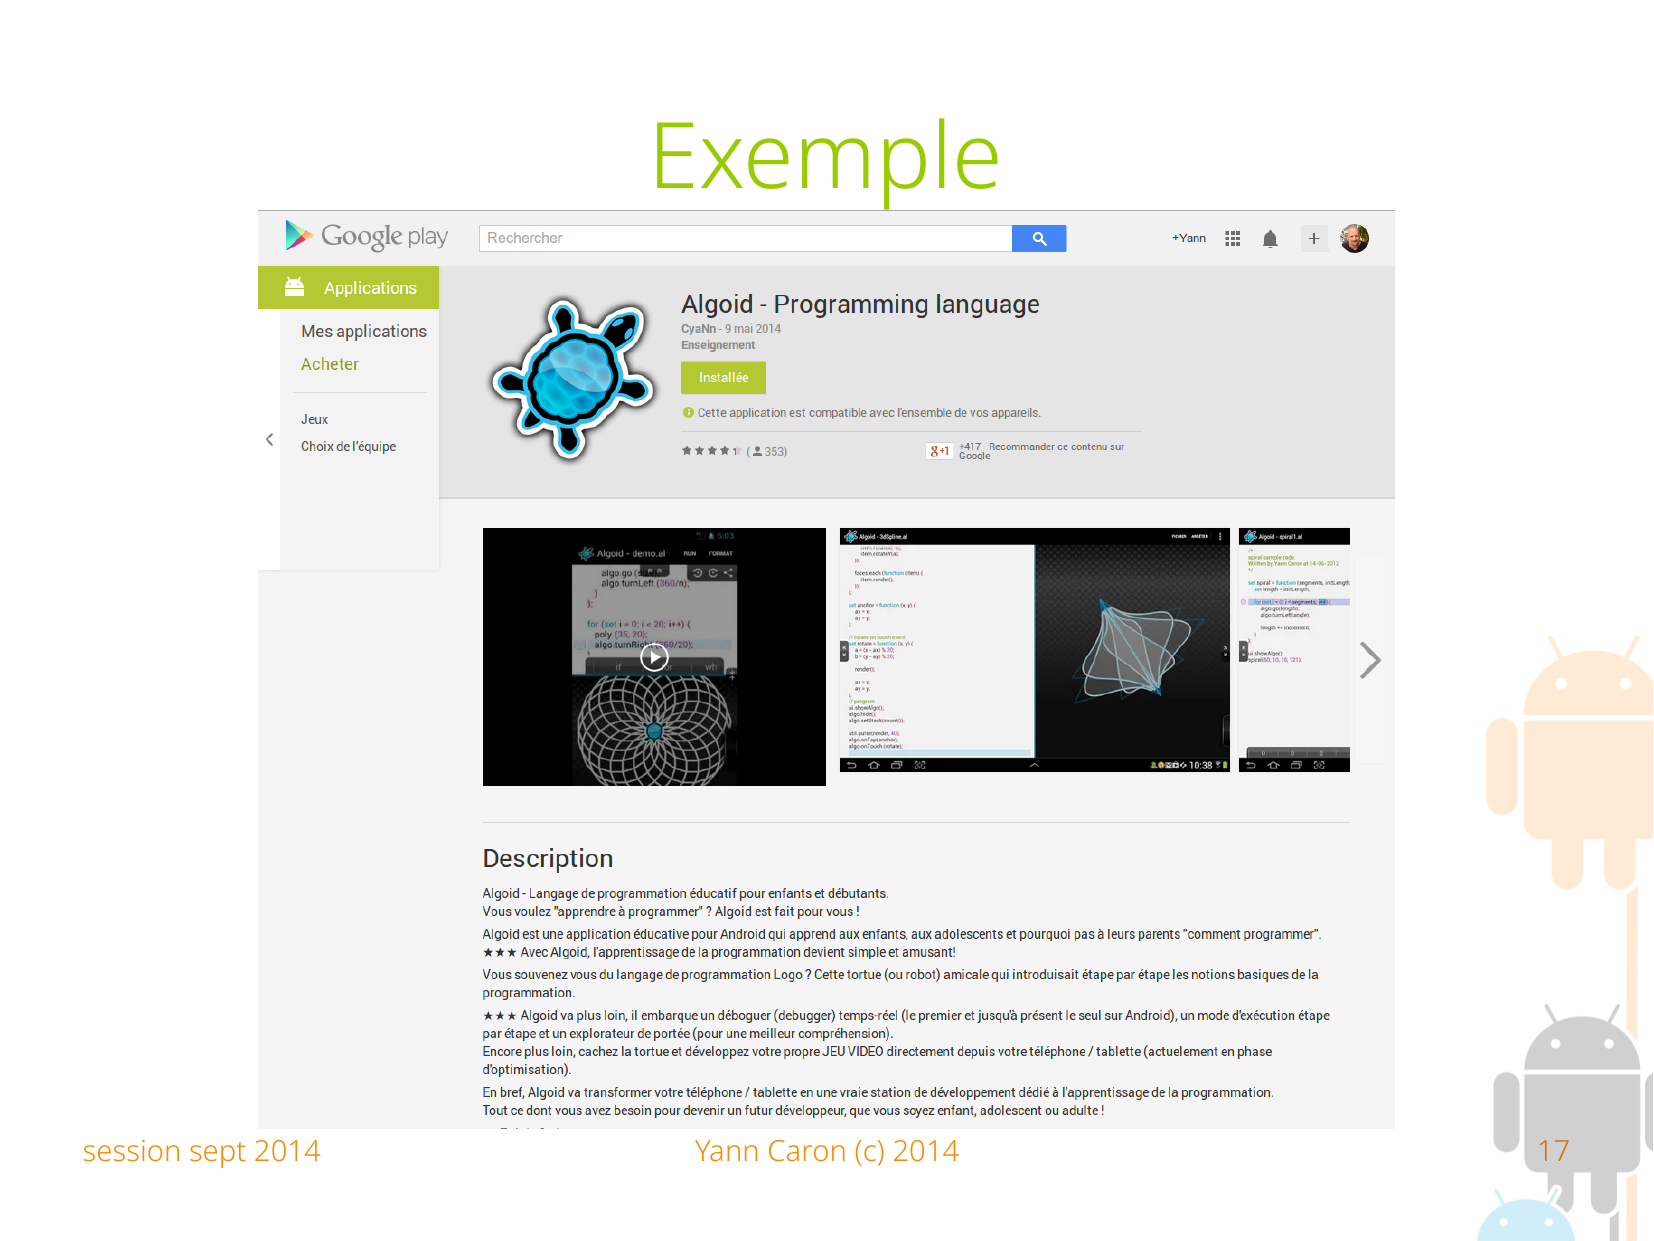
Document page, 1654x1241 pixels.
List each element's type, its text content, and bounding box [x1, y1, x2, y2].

picture [240, 210, 1654, 1241]
title Exemple [82, 49, 1571, 257]
